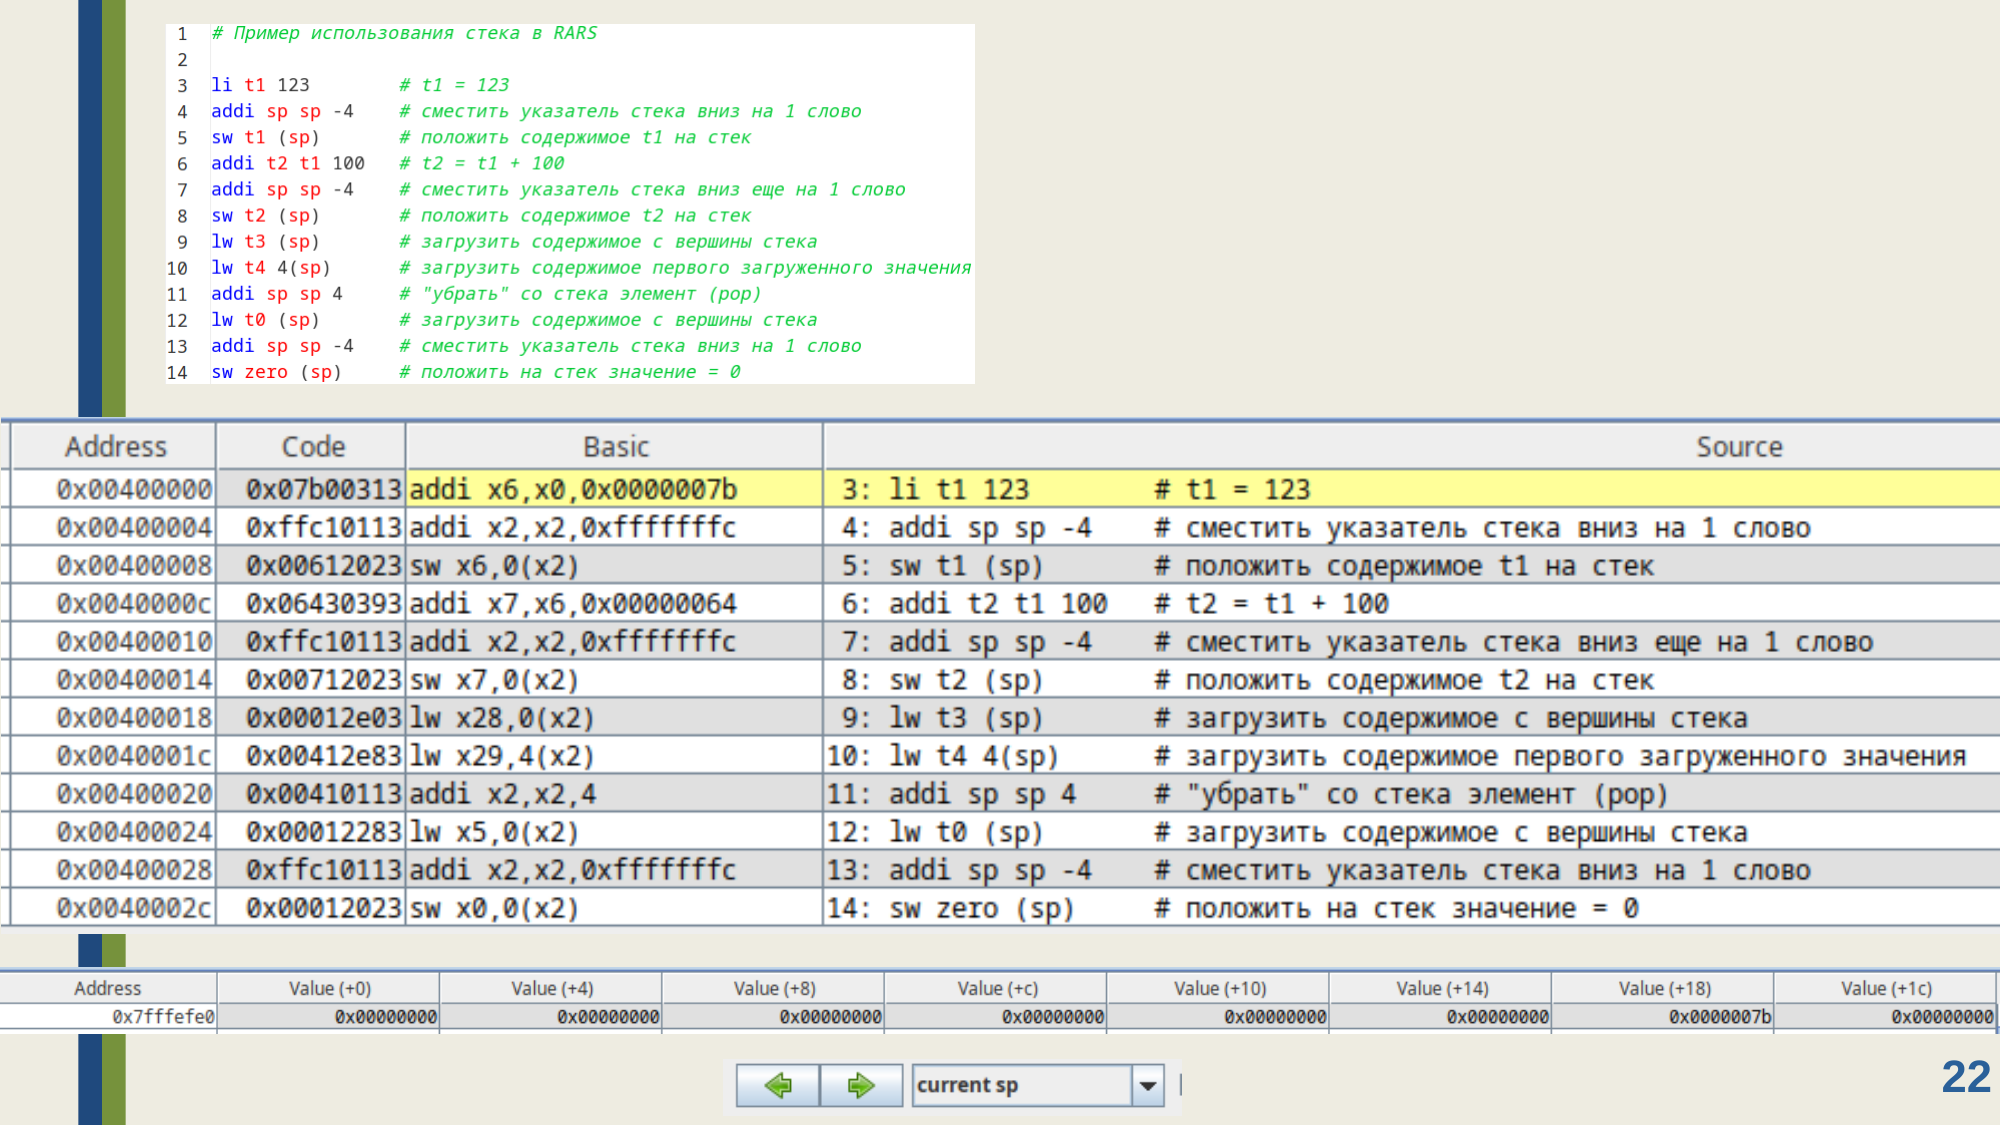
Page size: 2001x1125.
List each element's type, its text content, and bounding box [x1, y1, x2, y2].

picture [0, 967, 2000, 1034]
picture [1, 417, 2000, 934]
text_box <номер> [1766, 1043, 1998, 1125]
picture [165, 24, 975, 384]
picture [723, 1059, 1182, 1117]
